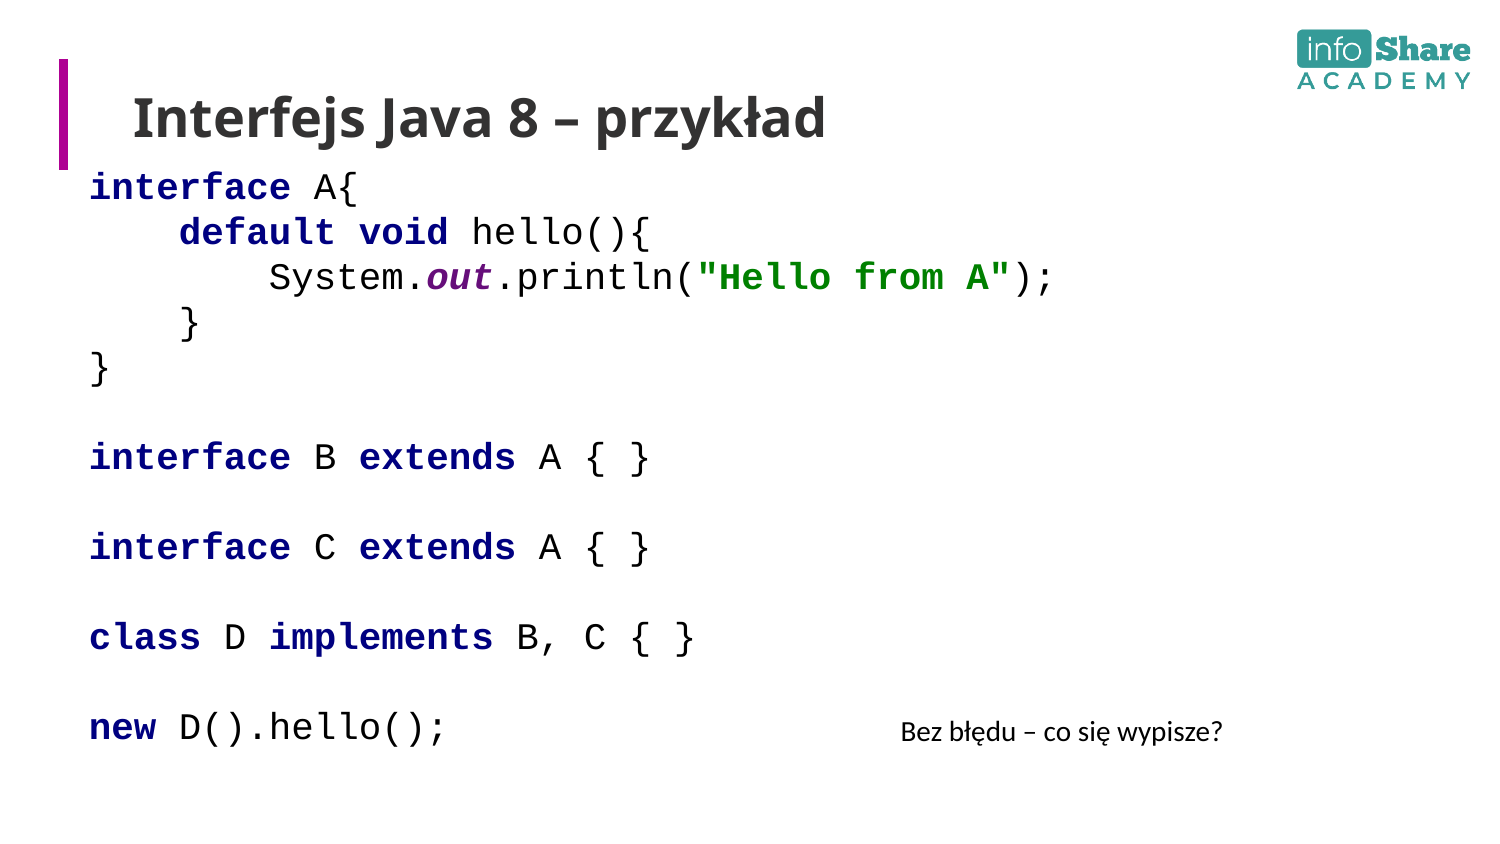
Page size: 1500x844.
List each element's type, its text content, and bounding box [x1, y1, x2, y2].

picture [1267, 0, 1500, 119]
text_box interface A{ default void hello(){ System.out.println("Hello from A"); } } interface B extends A { } interface C extends A { } class D implements B, C { } new D().hello(); [73, 153, 1252, 756]
title Interfejs Java 8 – przykład [118, 59, 1248, 153]
text_box Bez błędu – co się wypisze? [885, 711, 1347, 756]
